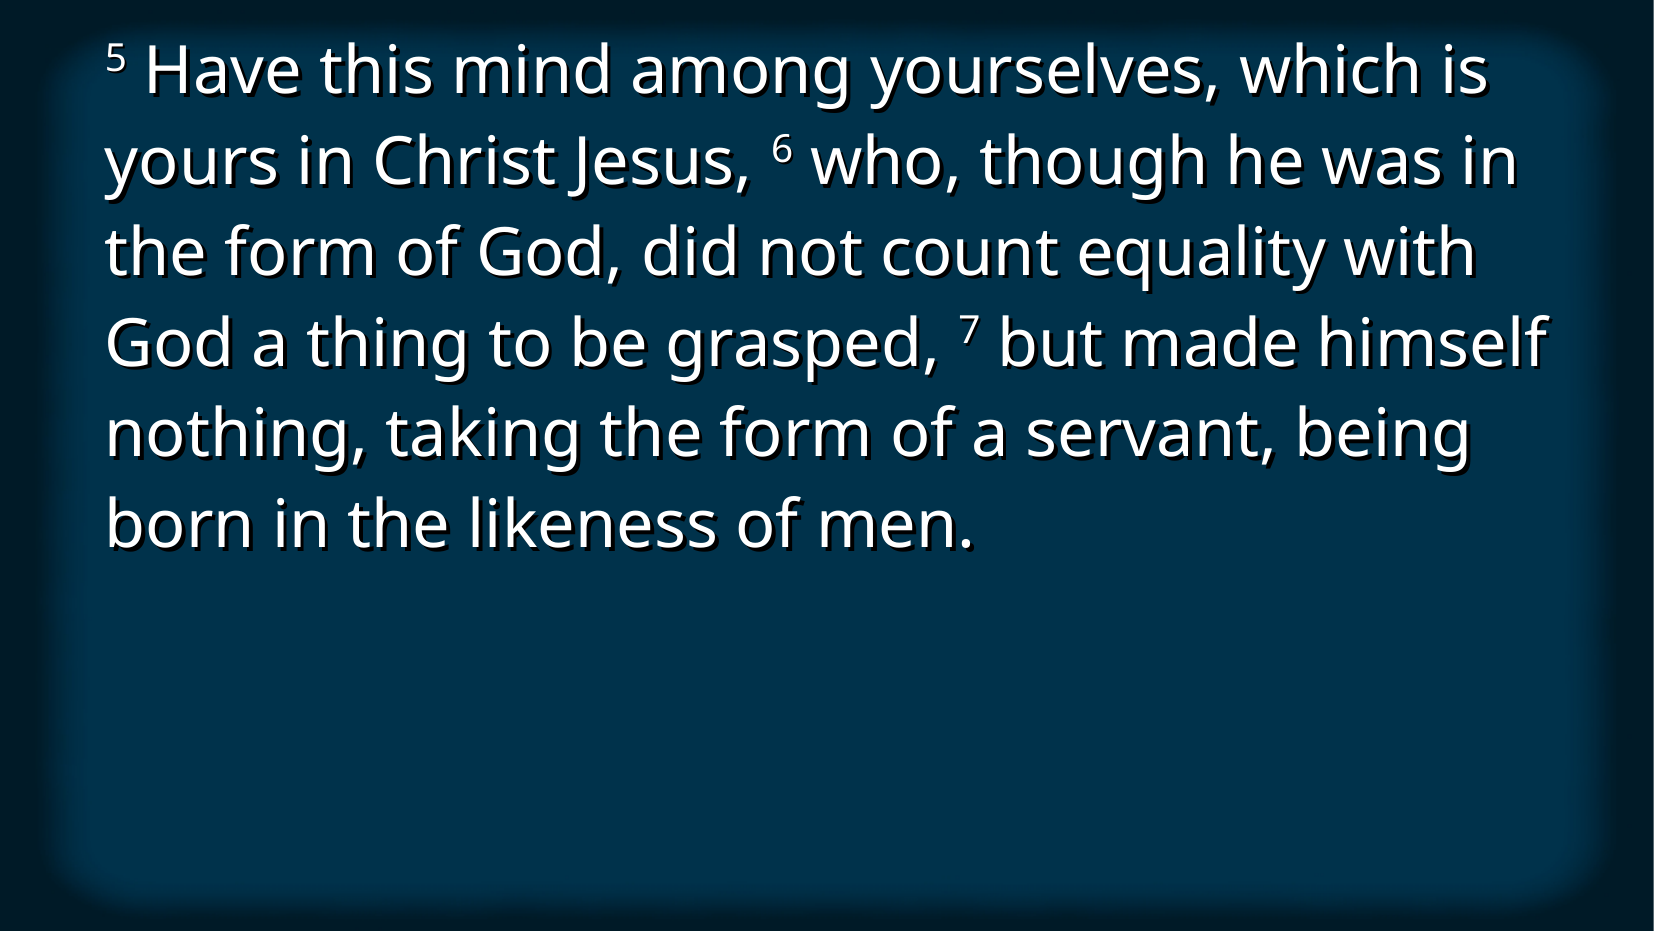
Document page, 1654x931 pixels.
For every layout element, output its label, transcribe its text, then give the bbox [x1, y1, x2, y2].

picture [0, 0, 1654, 931]
text_box 5 Have this mind among yourselves, which is yours in Christ Jesus, 6 who, though he was in the form of God, did not count equality with God a thing to be grasped, 7 but made himself nothing, taking the form of a servant, being born in the likeness of men. [90, 15, 1591, 563]
